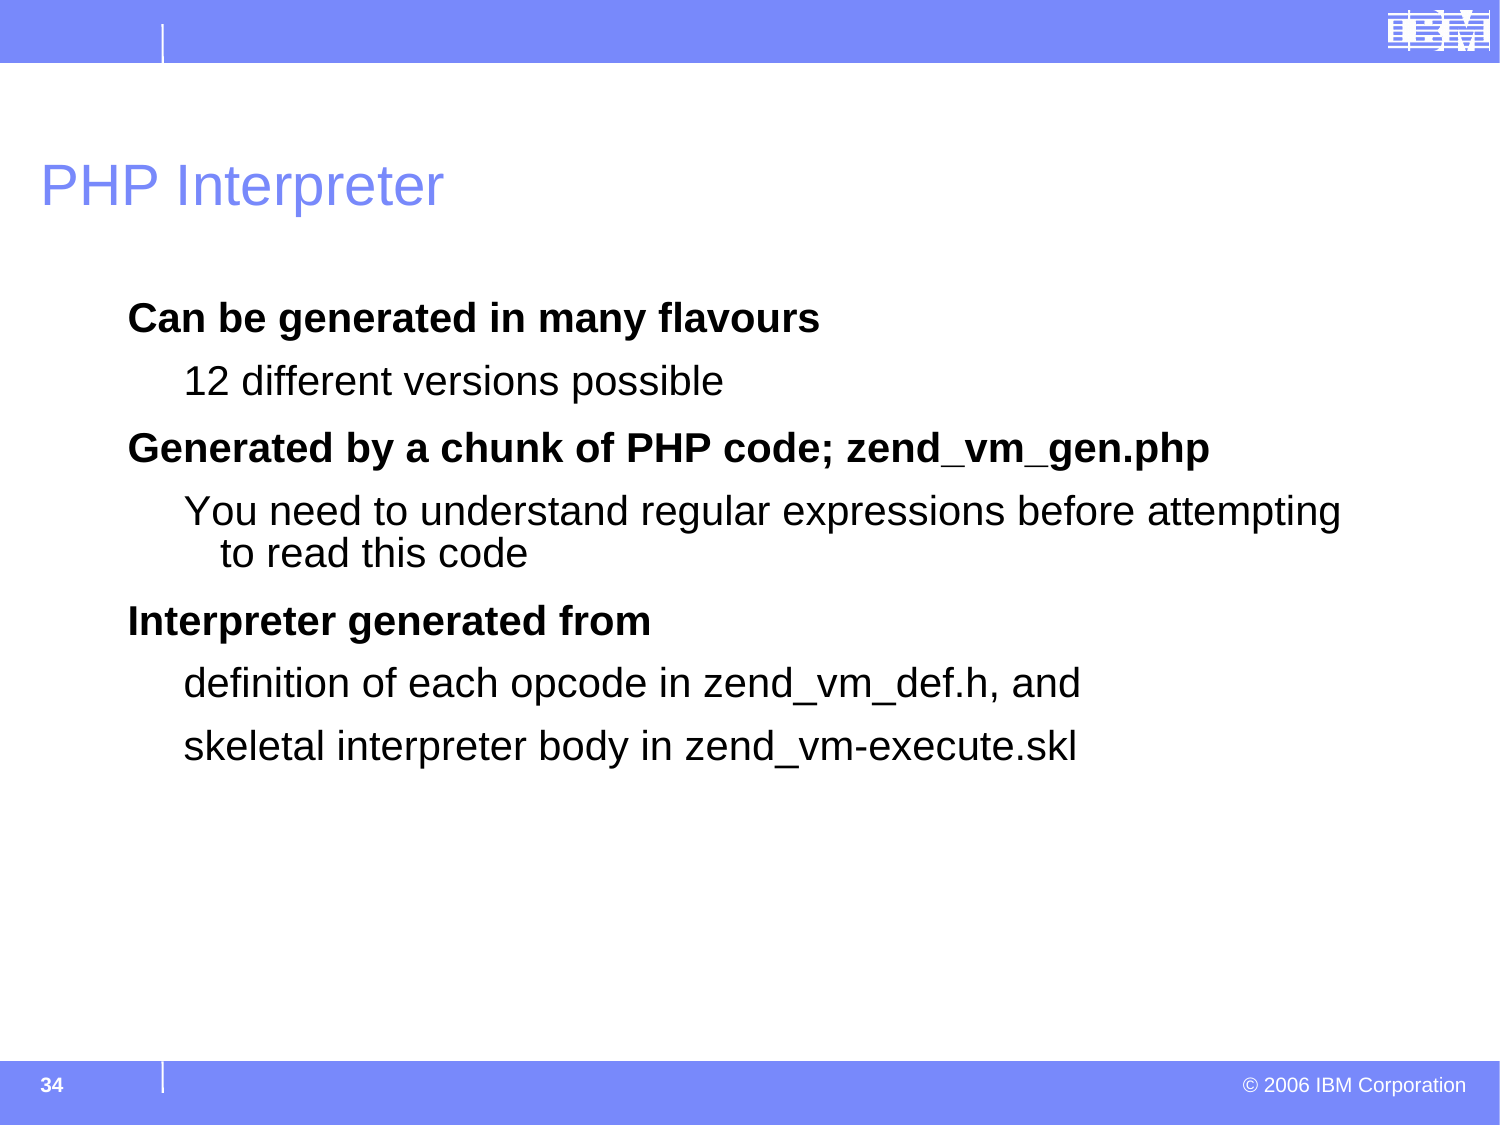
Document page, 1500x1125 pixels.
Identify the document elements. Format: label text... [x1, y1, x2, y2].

title PHP Interpreter [25, 123, 1378, 225]
list Can be generated in many flavours 12 different versions possible Generated by a chunk of PHP code; zend_vm_gen.php You need to understand regular expressions before attempting to read this code Interpreter generated from definition of each opcode in zend_vm_def.h, and skeletal interpreter body in zend_vm-execute.skl [112, 291, 1388, 990]
